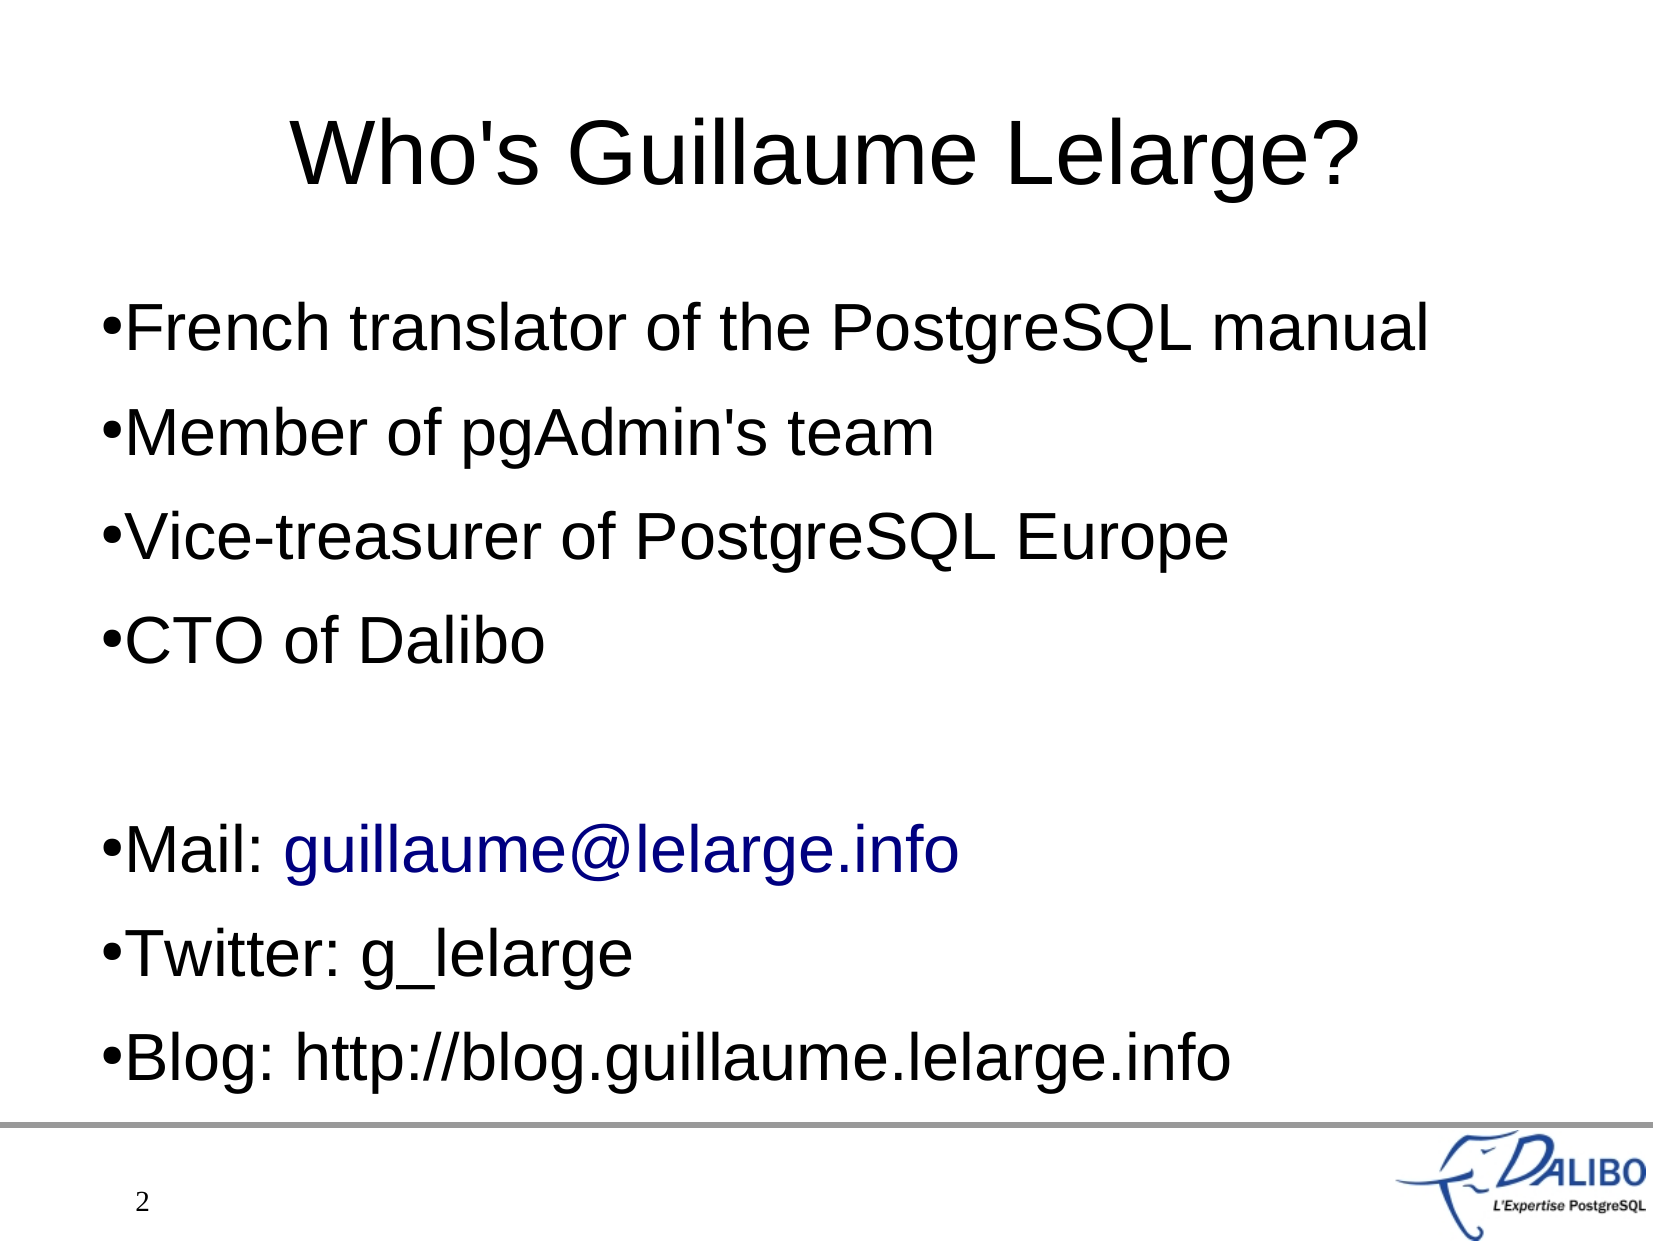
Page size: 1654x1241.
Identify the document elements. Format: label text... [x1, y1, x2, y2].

title Who's Guillaume Lelarge? [82, 49, 1571, 257]
picture [1395, 1130, 1646, 1241]
list French translator of the PostgreSQL manual Member of pgAdmin's team Vice-treasurer of PostgreSQL Europe CTO of Dalibo Mail: guillaume@lelarge.info Twitter: g_lelarge Blog: http://blog.guillaume.lelarge.info [82, 290, 1571, 1109]
